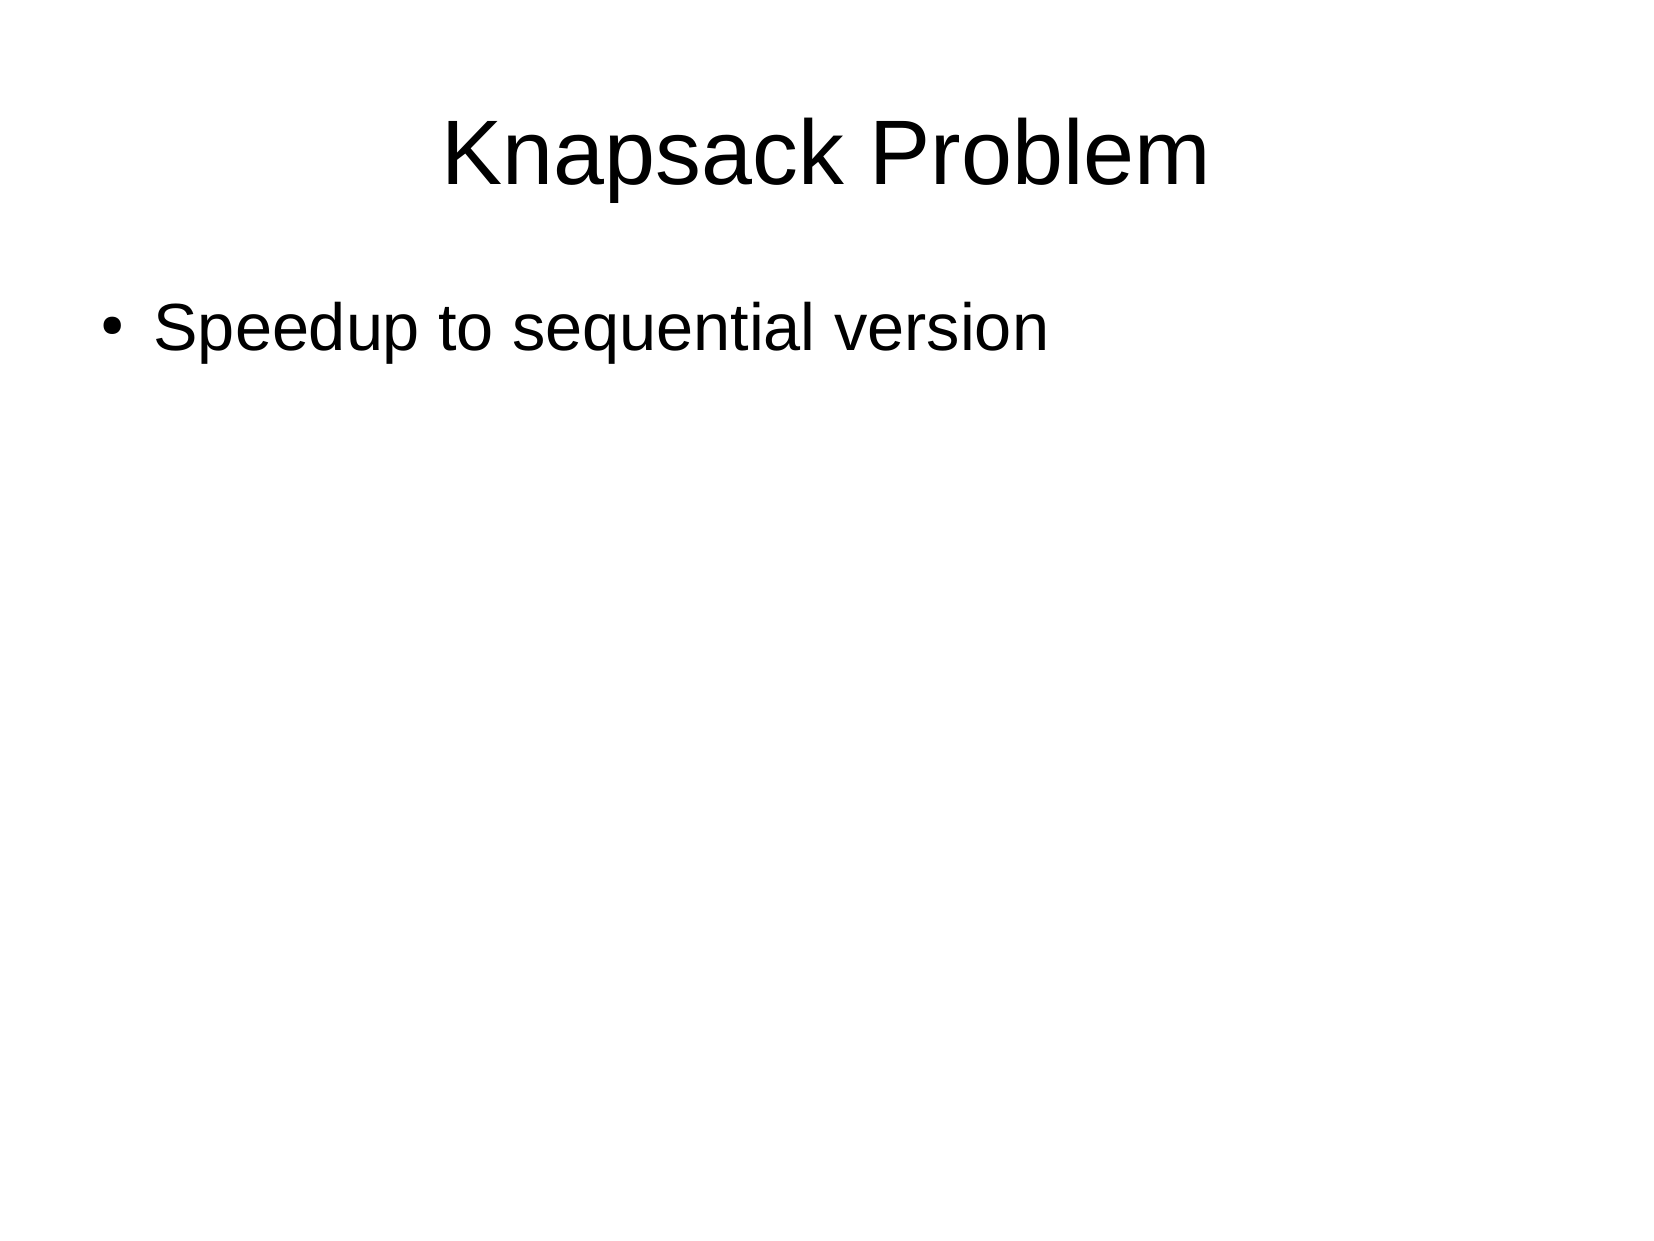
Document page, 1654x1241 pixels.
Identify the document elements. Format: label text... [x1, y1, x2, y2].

title Knapsack Problem [82, 49, 1571, 257]
list Speedup to sequential version [82, 290, 1571, 1010]
